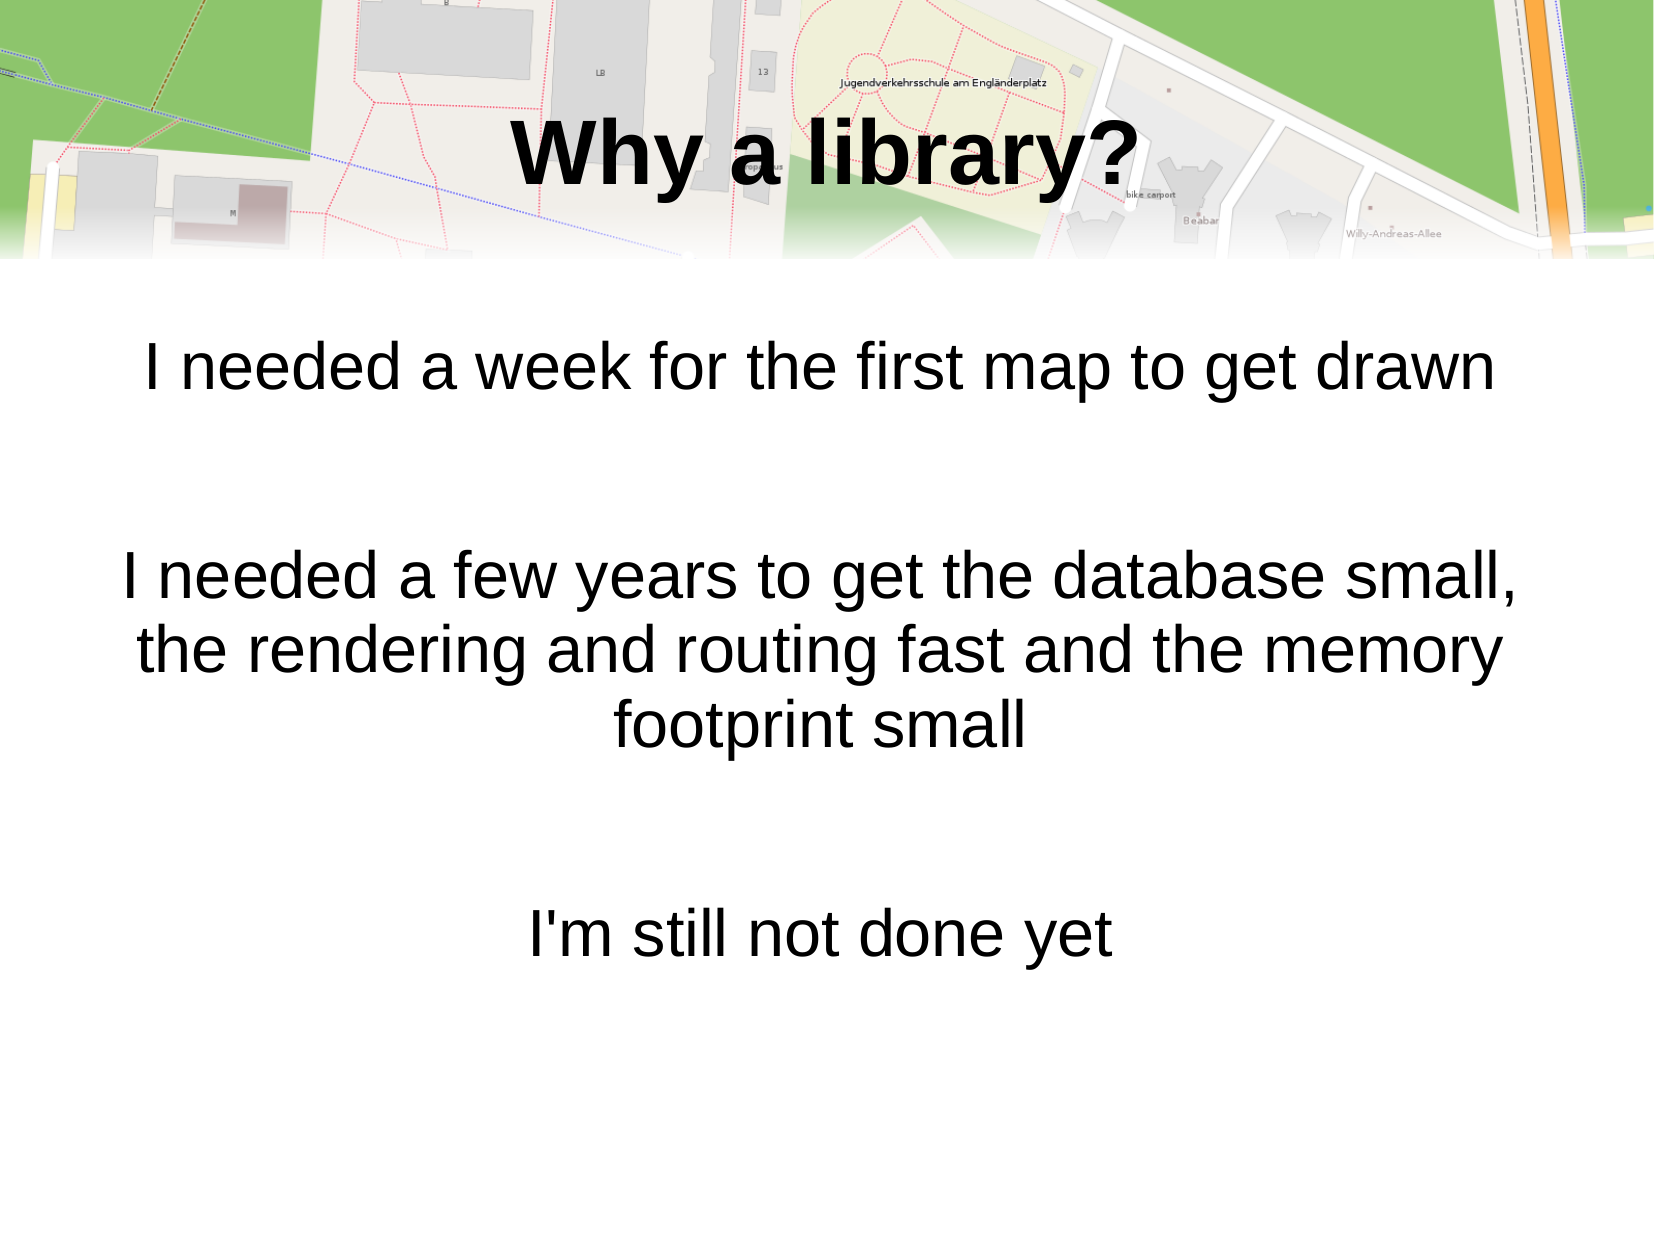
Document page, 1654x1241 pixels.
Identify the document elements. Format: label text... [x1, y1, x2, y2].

title Why a library? [82, 49, 1571, 257]
list I needed a week for the first map to get drawn I needed a few years to get the database small, the rendering and routing fast and the memory footprint small I'm still not done yet [76, 290, 1565, 1010]
picture [0, 0, 1654, 211]
